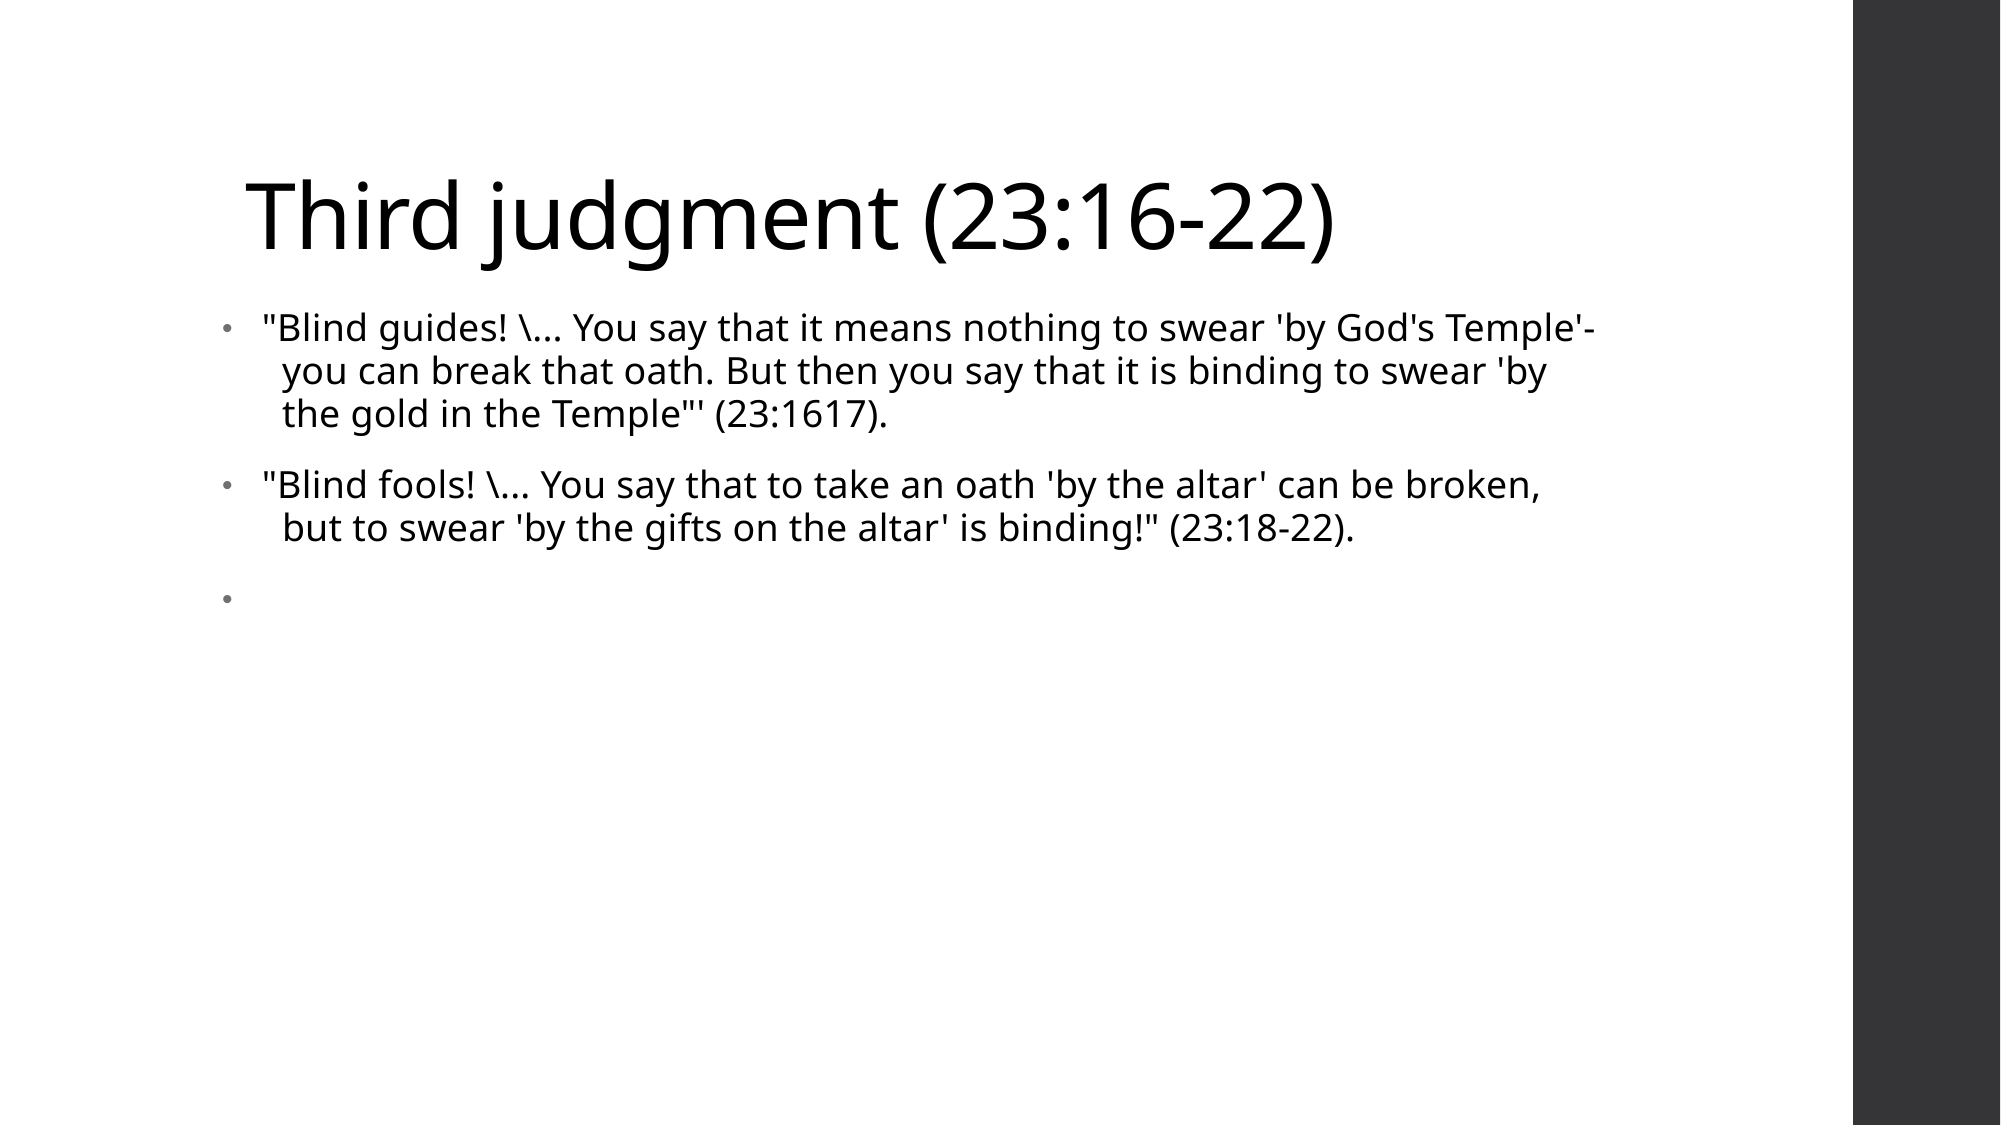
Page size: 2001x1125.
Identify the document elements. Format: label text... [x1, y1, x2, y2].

title Third judgment (23:16-22) [206, 60, 1797, 278]
list "Blind guides! \... You say that it means nothing to swear 'by God's Temple'-you can break that oath. But then you say that it is binding to swear 'by the gold in the Temple"' (23:1617). "Blind fools! \... You say that to take an oath 'by the altar' can be broken, but to swear 'by the gifts on the altar' is binding!" (23:18-22). [206, 299, 1617, 1014]
